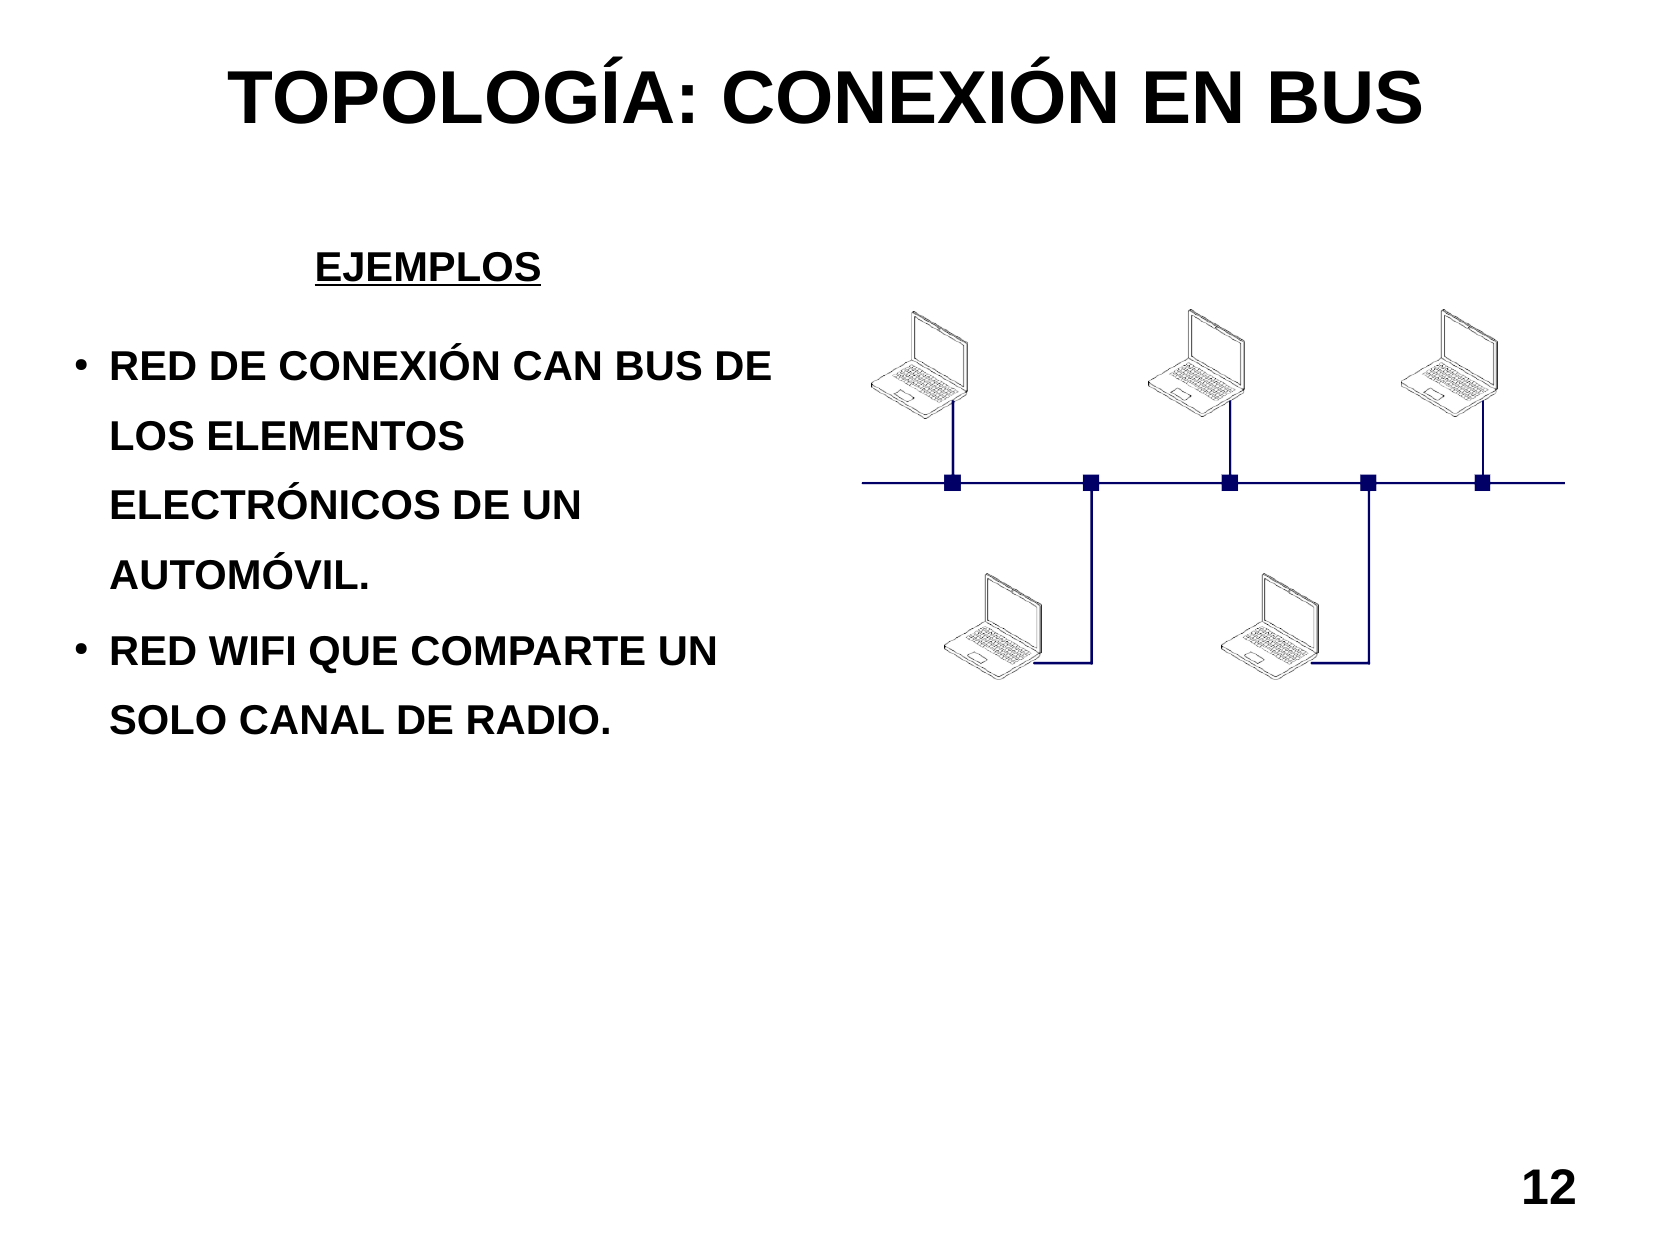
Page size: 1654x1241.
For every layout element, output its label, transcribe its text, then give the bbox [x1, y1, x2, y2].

title TOPOLOGÍA: CONEXIÓN EN BUS [82, 23, 1571, 172]
text_box <número> [1506, 1151, 1654, 1223]
picture [861, 309, 1565, 680]
text_box EJEMPLOS RED DE CONEXIÓN CAN BUS DE LOS ELEMENTOS ELECTRÓNICOS DE UN AUTOMÓVIL. RED WIFI QUE COMPARTE UN SOLO CANAL DE RADIO. [59, 236, 798, 1123]
